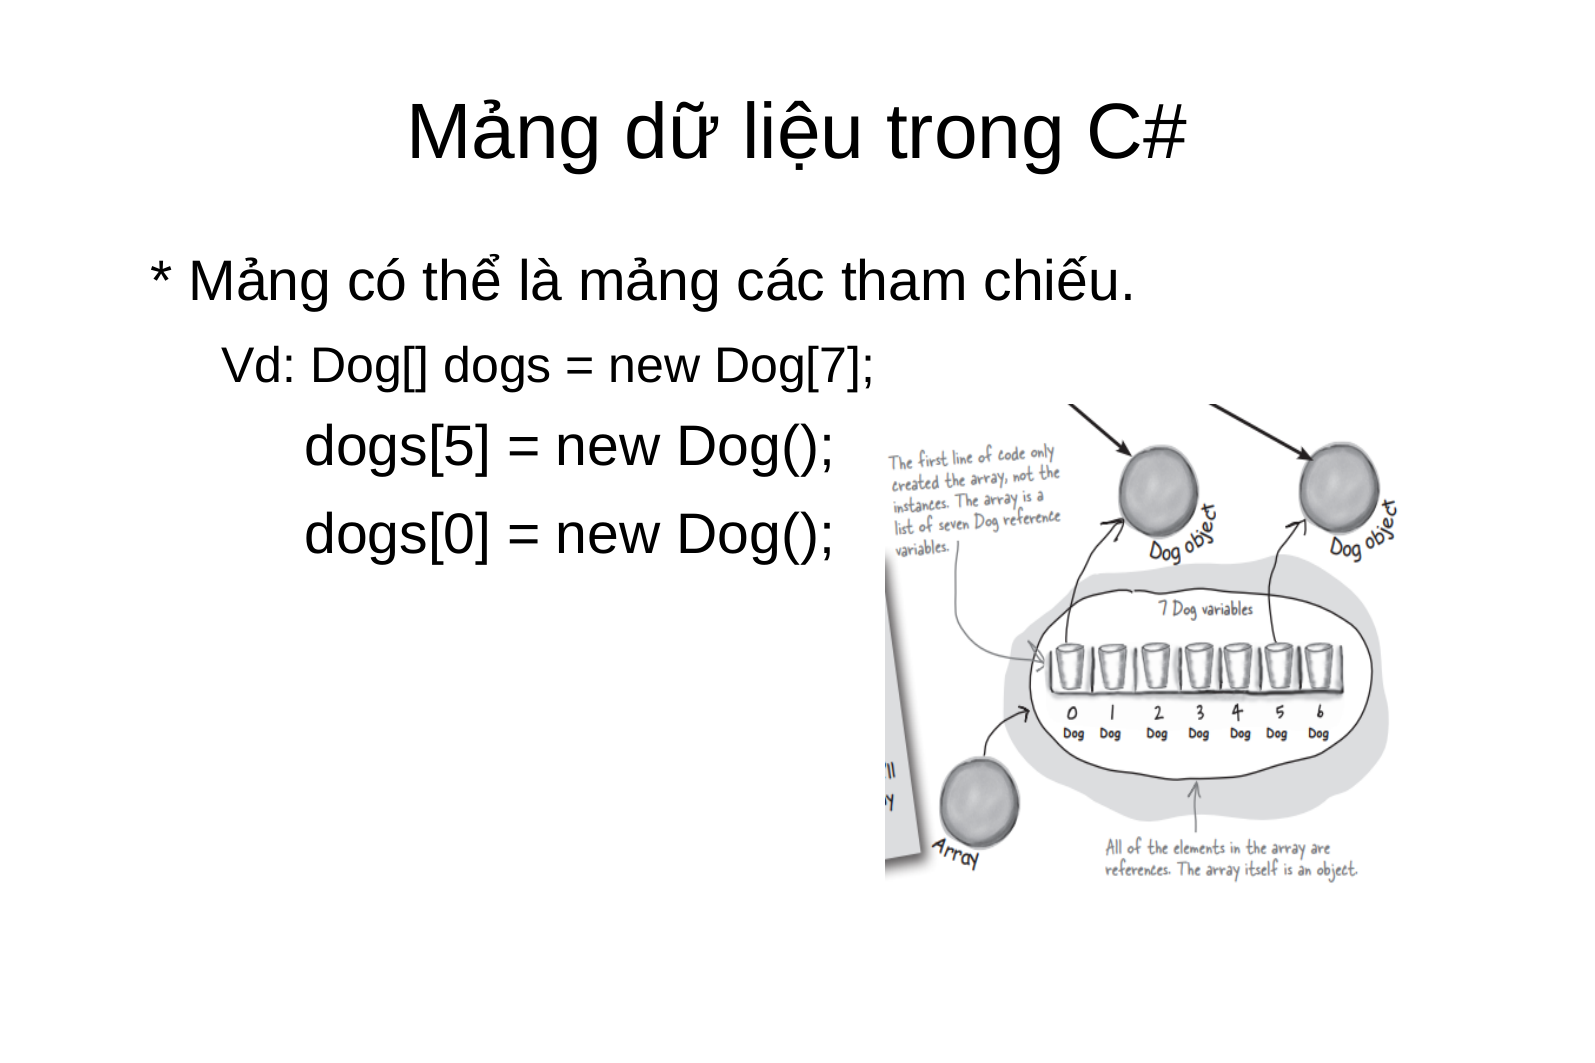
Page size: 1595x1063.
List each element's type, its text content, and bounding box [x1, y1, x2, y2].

picture [885, 404, 1448, 903]
list * Mảng có thể là mảng các tham chiếu. Vd: Dog[] dogs = new Dog[7]; dogs[5] = new Dog(); dogs[0] = new Dog(); [79, 248, 1515, 951]
title Mảng dữ liệu trong C# [79, 42, 1515, 220]
